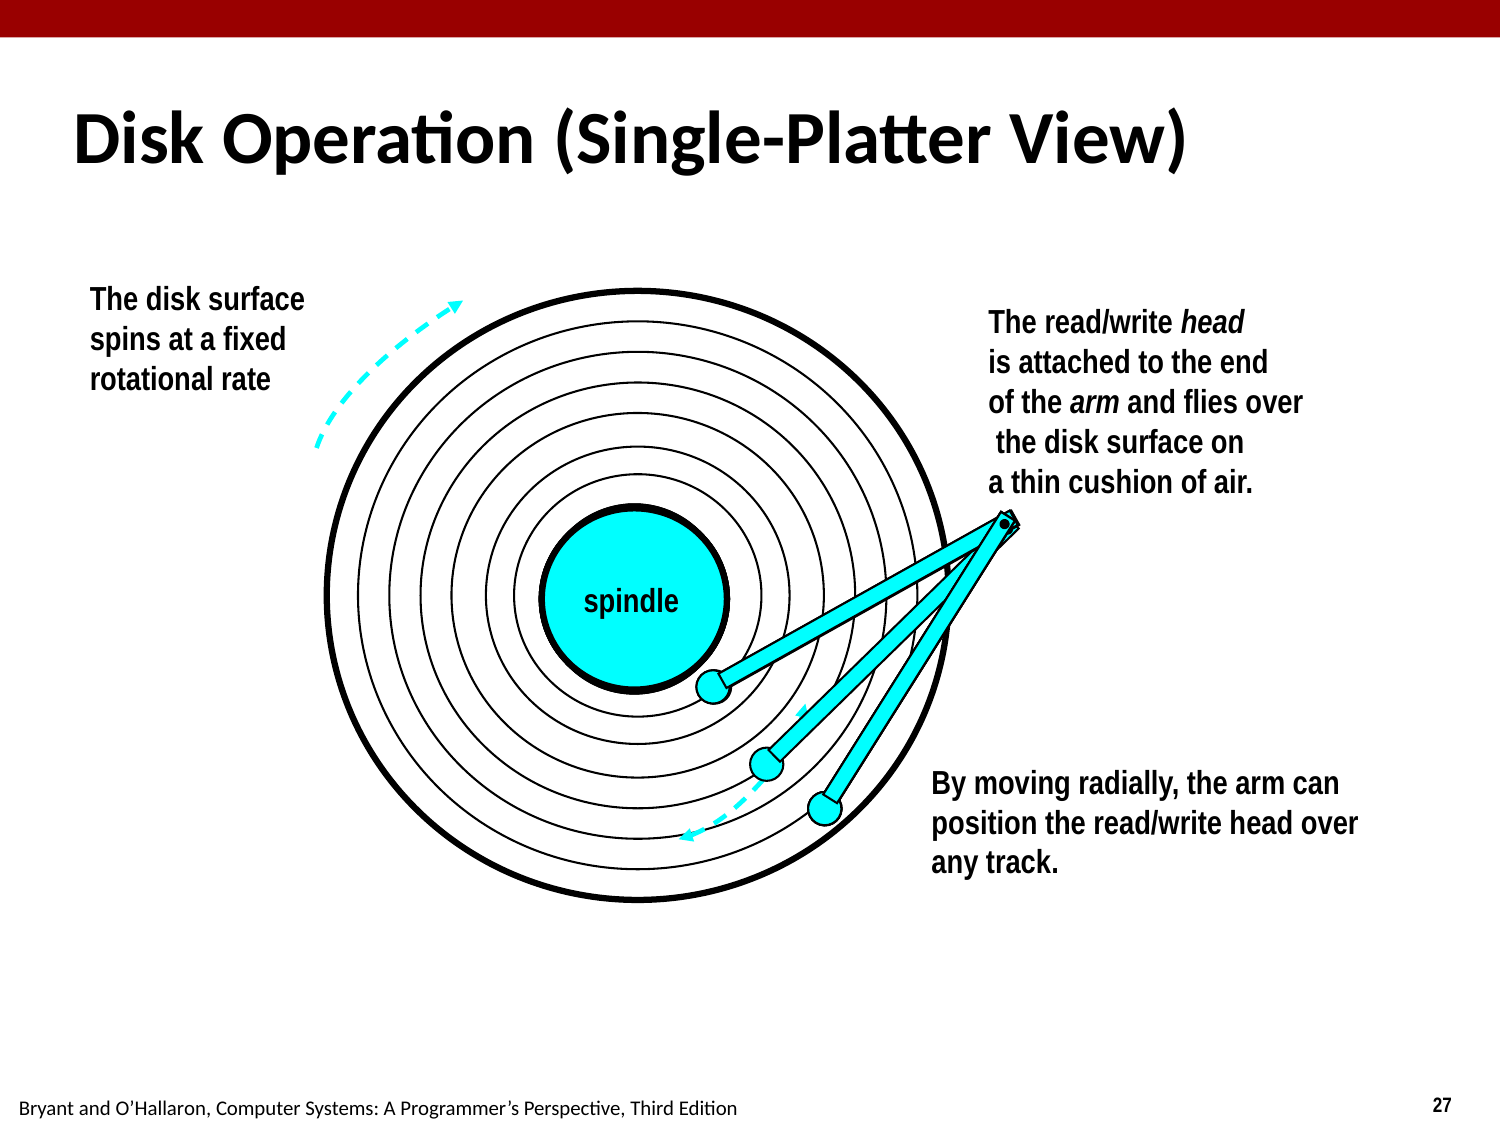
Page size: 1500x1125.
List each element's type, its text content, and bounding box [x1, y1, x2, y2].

text_box [485, 446, 1020, 826]
title Disk Operation (Single-Platter View) [58, 71, 1304, 197]
text_box The disk surface spins at a fixed rotational rate [74, 270, 360, 405]
text_box spindle [541, 508, 727, 690]
text_box The read/write head is attached to the end of the arm and flies over the disk surface on a thin cushion of air. [973, 293, 1319, 508]
text_box By moving radially, the arm can position the read/write head over any track. [916, 753, 1400, 888]
